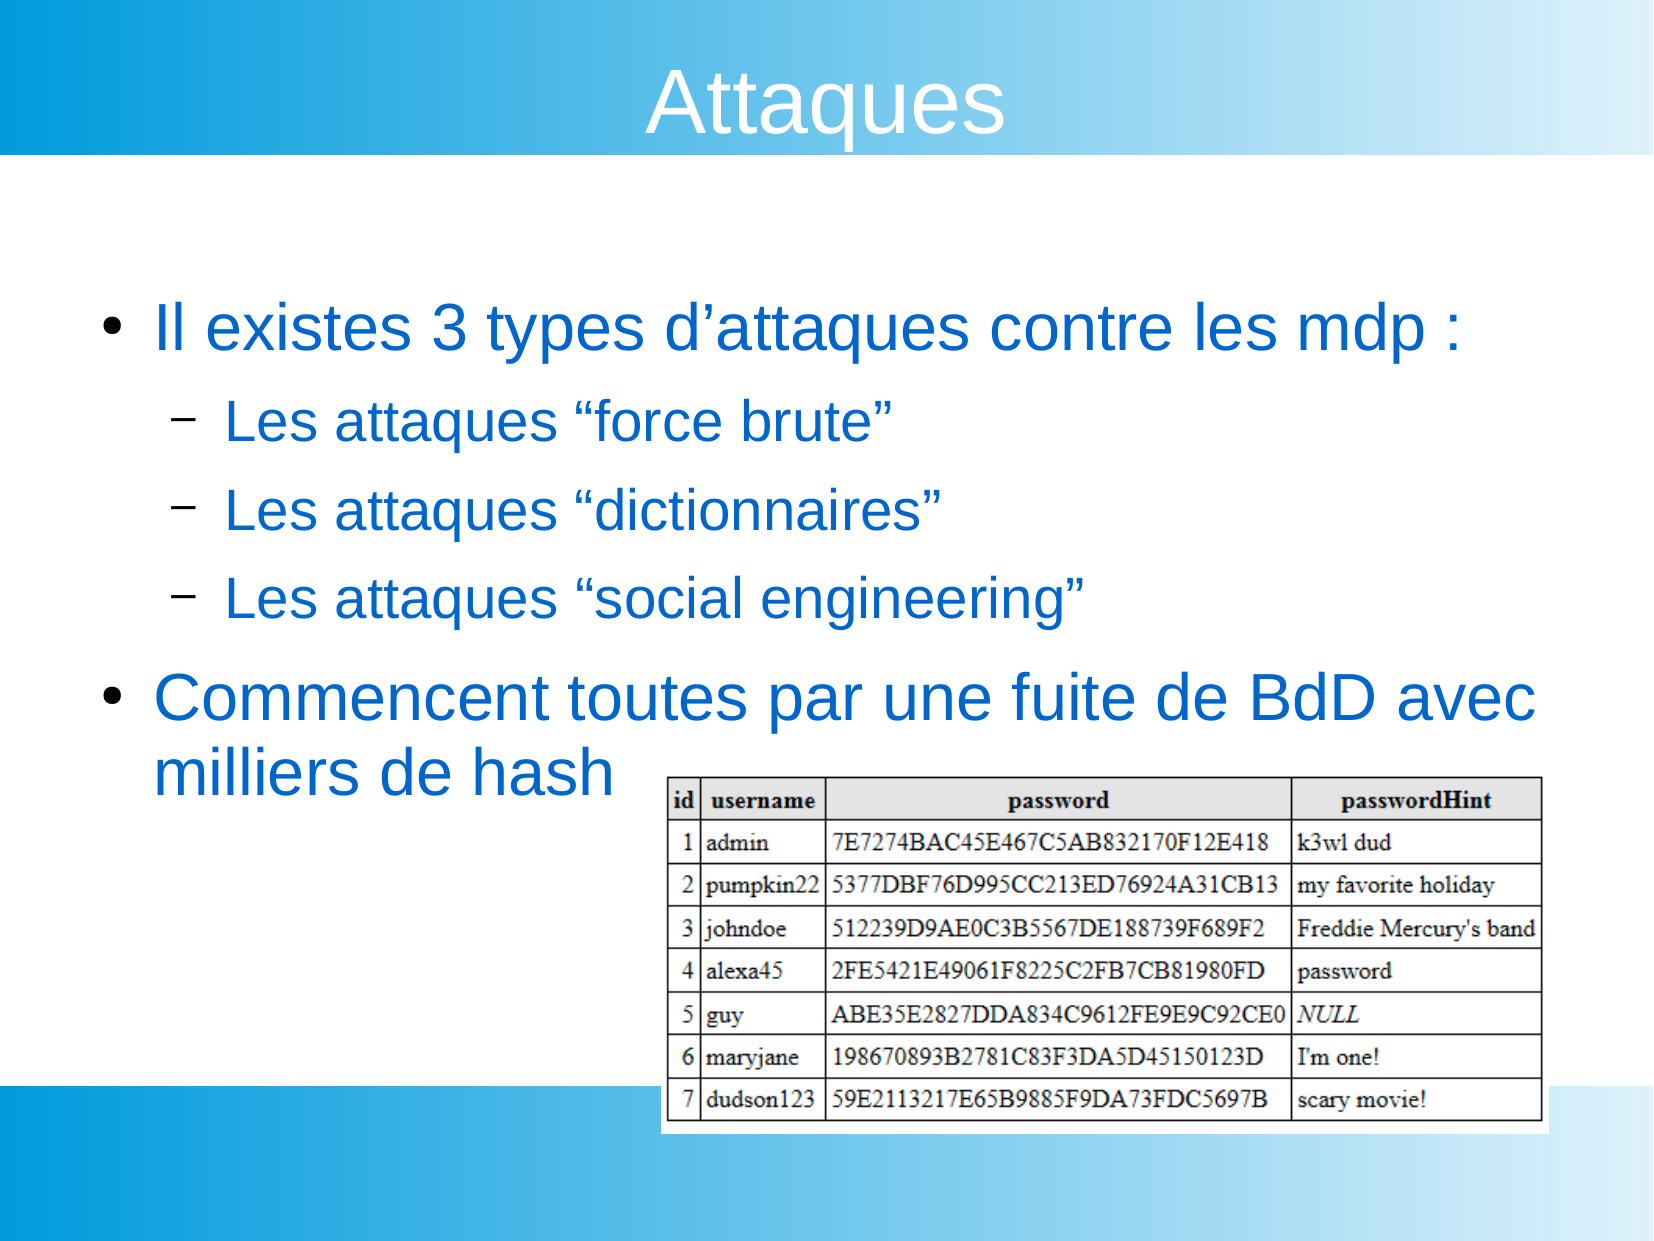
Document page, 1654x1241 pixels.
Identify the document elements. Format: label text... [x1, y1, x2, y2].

list Il existes 3 types d’attaques contre les mdp : Les attaques “force brute” Les attaques “dictionnaires” Les attaques “social engineering” Commencent toutes par une fuite de BdD avec milliers de hash [82, 290, 1571, 1010]
picture [661, 766, 1549, 1134]
title Attaques [82, 49, 1571, 155]
